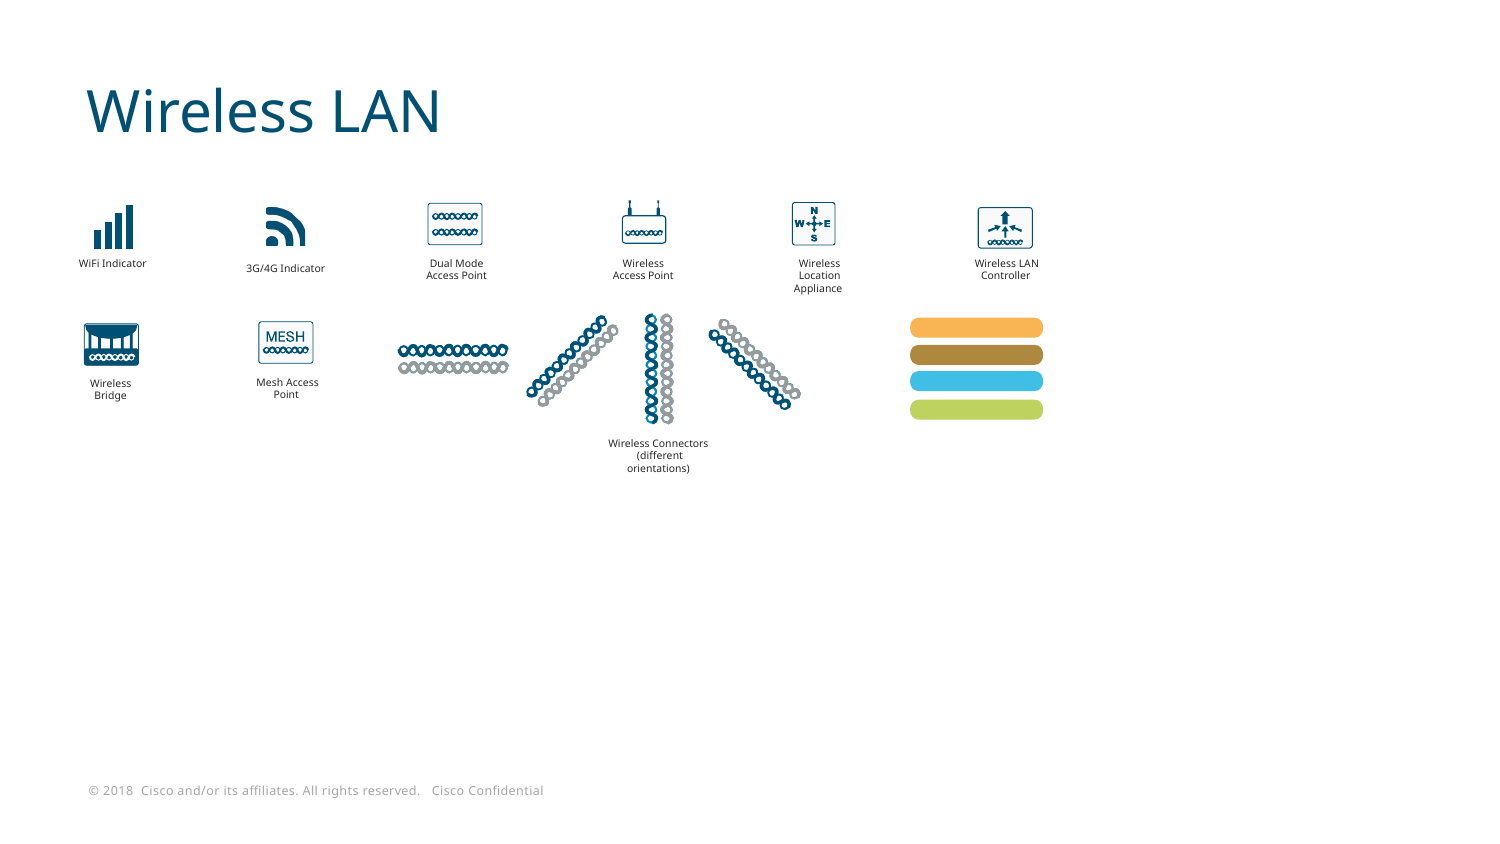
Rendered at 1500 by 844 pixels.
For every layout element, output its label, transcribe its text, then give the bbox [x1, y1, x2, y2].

picture [124, 337, 129, 348]
picture [910, 317, 1046, 341]
picture [91, 204, 125, 249]
picture [910, 399, 1046, 423]
text_box Wireless LAN Controller [959, 249, 1055, 290]
text_box Wireless Bridge [73, 369, 148, 410]
picture [102, 339, 109, 348]
text_box Dual Mode Access Point [408, 249, 506, 290]
text_box Wireless Access Point [595, 249, 692, 290]
text_box Wireless Connectors (different orientations) [592, 429, 728, 482]
text_box [977, 207, 1033, 249]
text_box 3G/4G Indicator [222, 255, 349, 283]
picture [397, 343, 511, 380]
text_box [621, 200, 667, 244]
picture [265, 228, 286, 246]
picture [910, 344, 1046, 368]
picture [397, 343, 411, 349]
picture [526, 315, 621, 408]
text_box Wireless Location Appliance [762, 249, 878, 302]
text_box WiFi Indicator [49, 249, 177, 277]
picture [708, 338, 792, 413]
picture [83, 323, 136, 349]
text_box Mesh Access Point [239, 368, 336, 409]
picture [114, 339, 120, 348]
picture [133, 331, 137, 348]
picture [644, 313, 679, 426]
picture [794, 204, 836, 246]
picture [258, 321, 314, 365]
picture [718, 318, 802, 403]
picture [427, 202, 484, 246]
picture [92, 336, 97, 348]
picture [526, 315, 598, 389]
title Wireless LAN [71, 55, 1441, 176]
picture [281, 207, 306, 230]
picture [265, 214, 300, 246]
picture [910, 371, 1046, 394]
